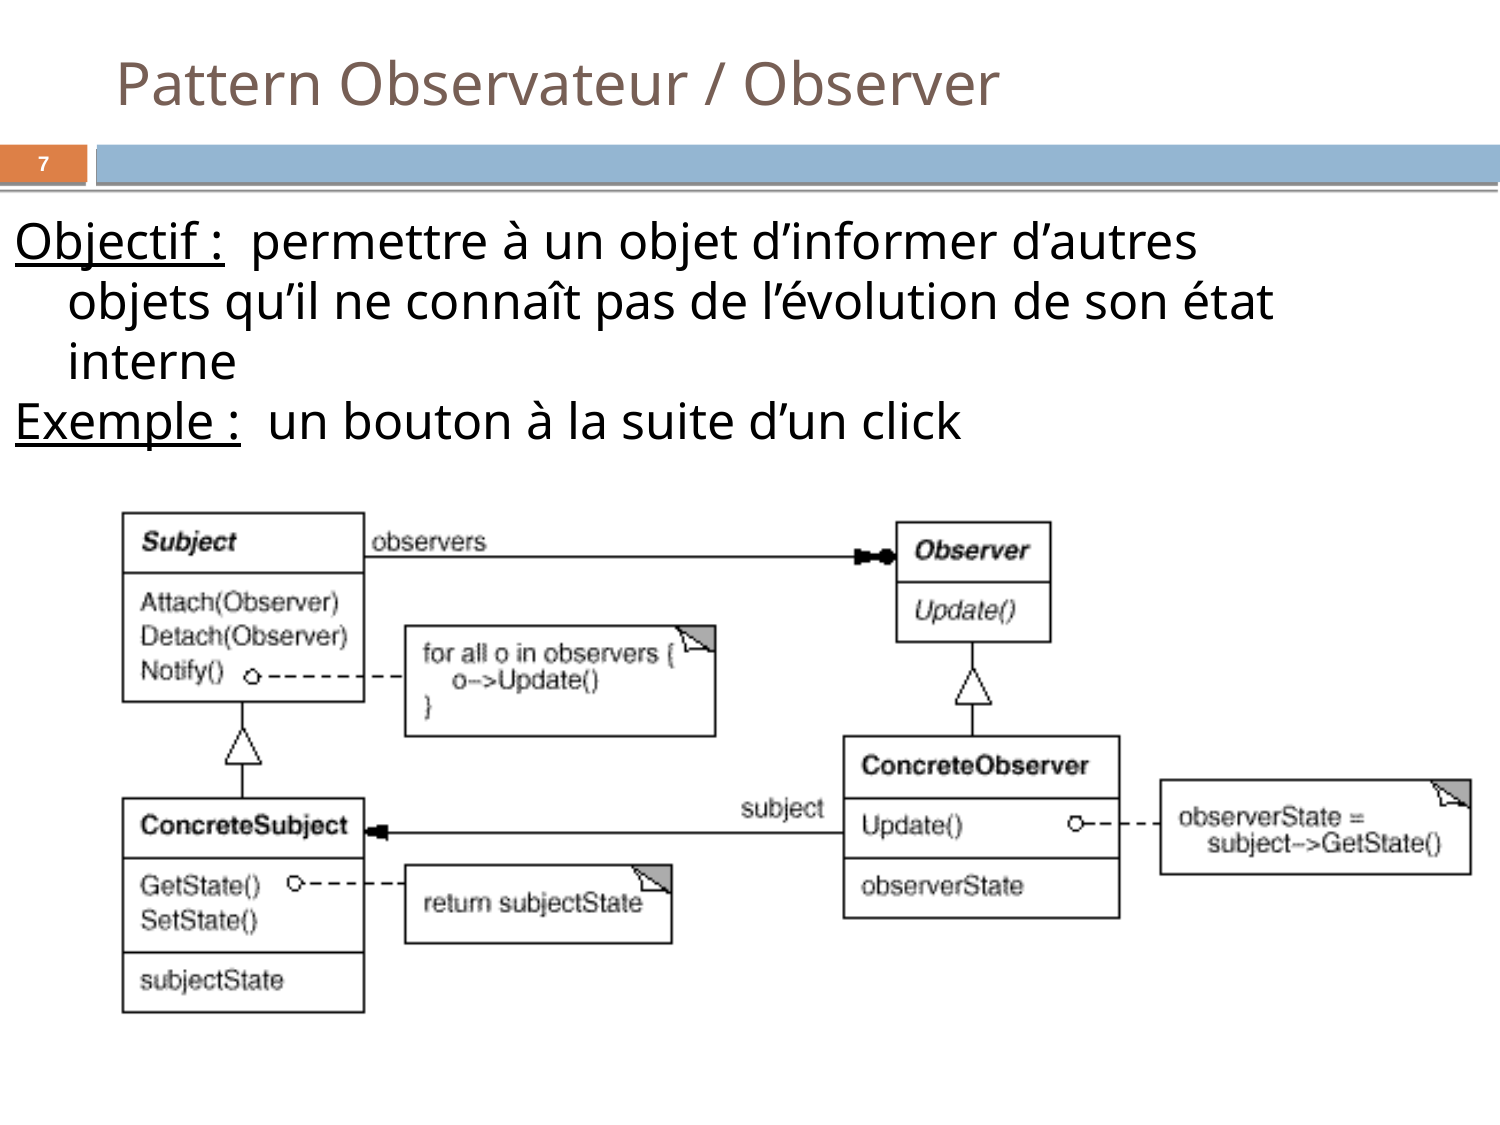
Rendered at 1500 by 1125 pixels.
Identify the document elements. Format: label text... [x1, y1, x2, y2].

title Pattern Observateur / Observer [100, 37, 1438, 126]
list Objectif : permettre à un objet d’informer d’autres objets qu’il ne connaît pas de l’évolution de son état interne Exemple : un bouton à la suite d’un click [0, 201, 1350, 472]
slide_number <numéro> [0, 143, 88, 184]
picture [88, 485, 1500, 1044]
